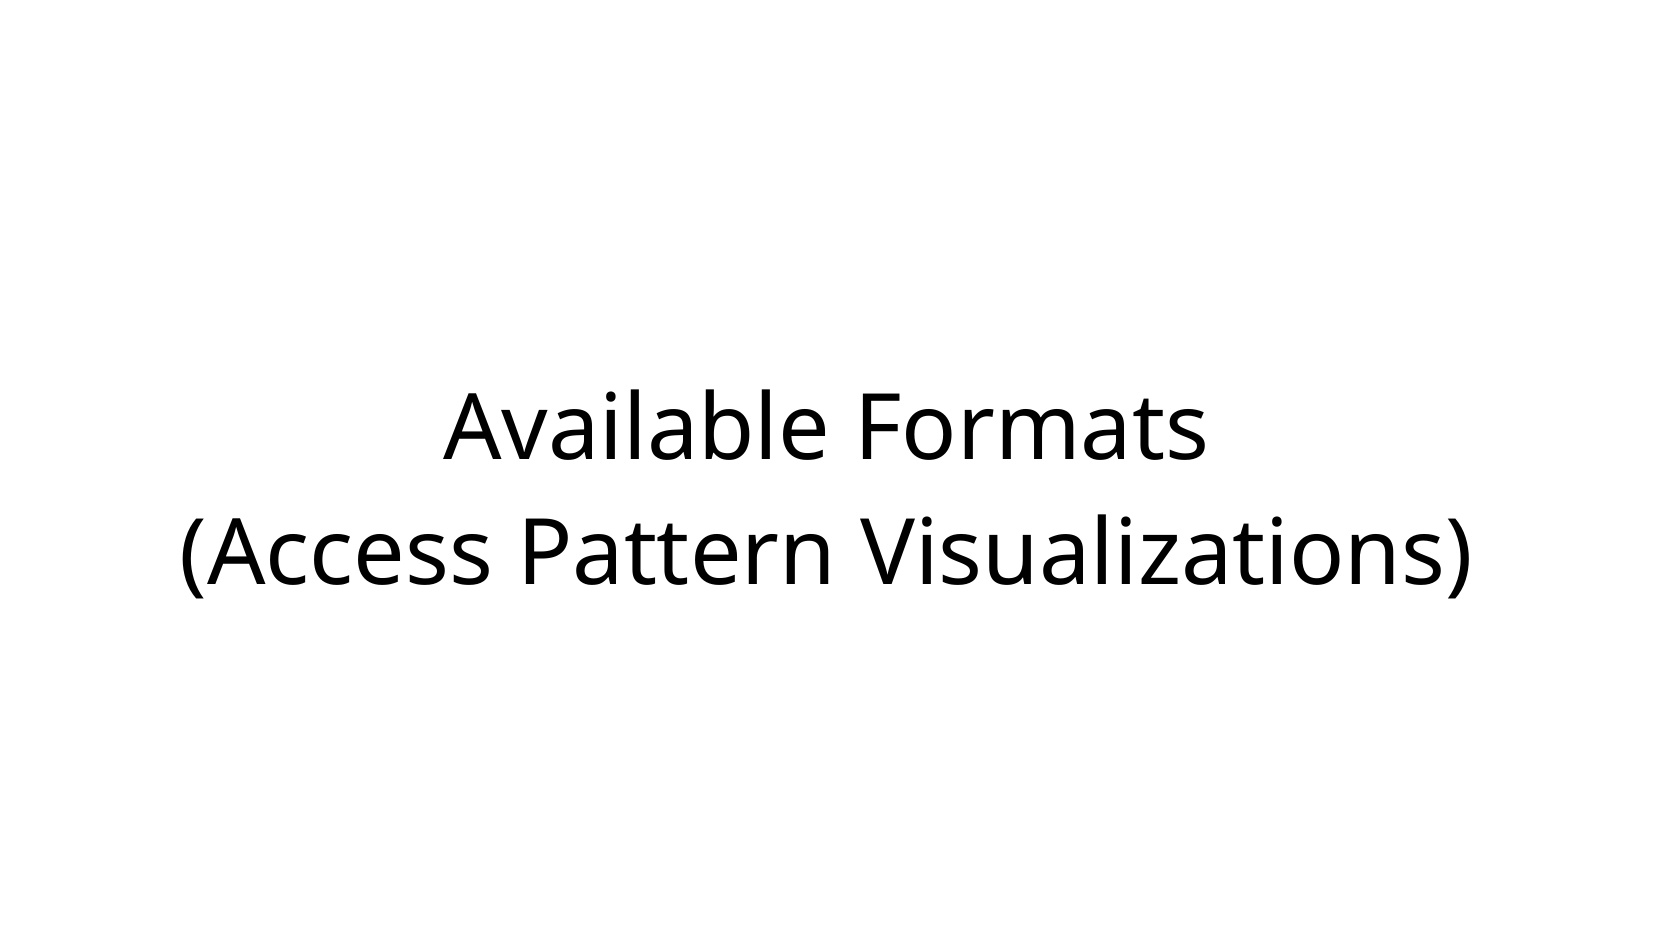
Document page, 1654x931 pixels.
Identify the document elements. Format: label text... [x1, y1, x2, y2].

title Available Formats (Access Pattern Visualizations) [82, 379, 1571, 594]
